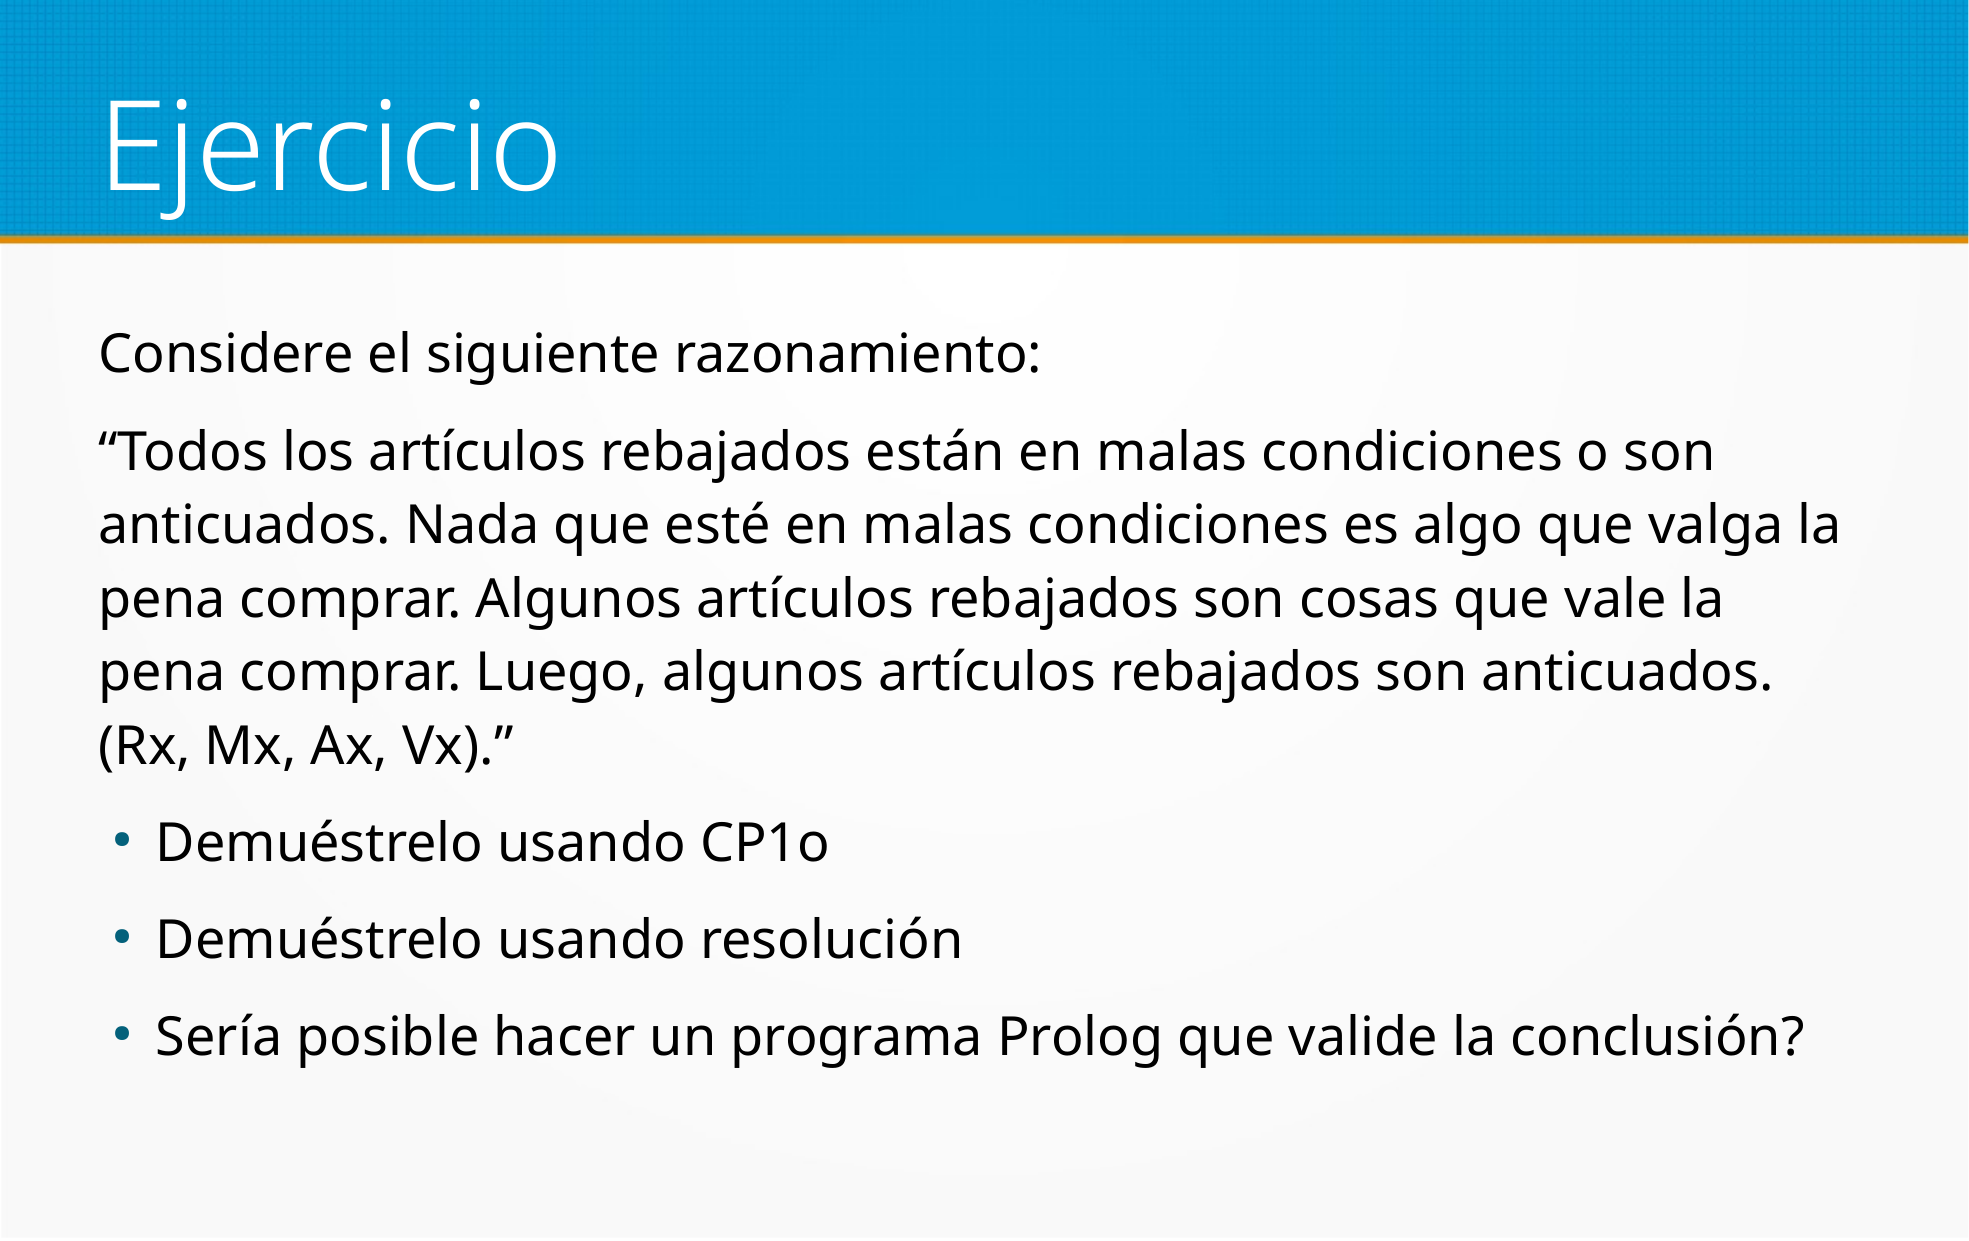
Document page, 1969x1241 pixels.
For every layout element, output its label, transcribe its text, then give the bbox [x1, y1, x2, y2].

title Ejercicio [98, 19, 1870, 227]
list Considere el siguiente razonamiento: “Todos los artículos rebajados están en malas condiciones o son anticuados. Nada que esté en malas condiciones es algo que valga la pena comprar. Algunos artículos rebajados son cosas que vale la pena comprar. Luego, algunos artículos rebajados son anticuados. (Rx, Mx, Ax, Vx).” Demuéstrelo usando CP1o Demuéstrelo usando resolución Sería posible hacer un programa Prolog que valide la conclusión? [98, 315, 1861, 1081]
picture [0, 233, 1969, 1241]
